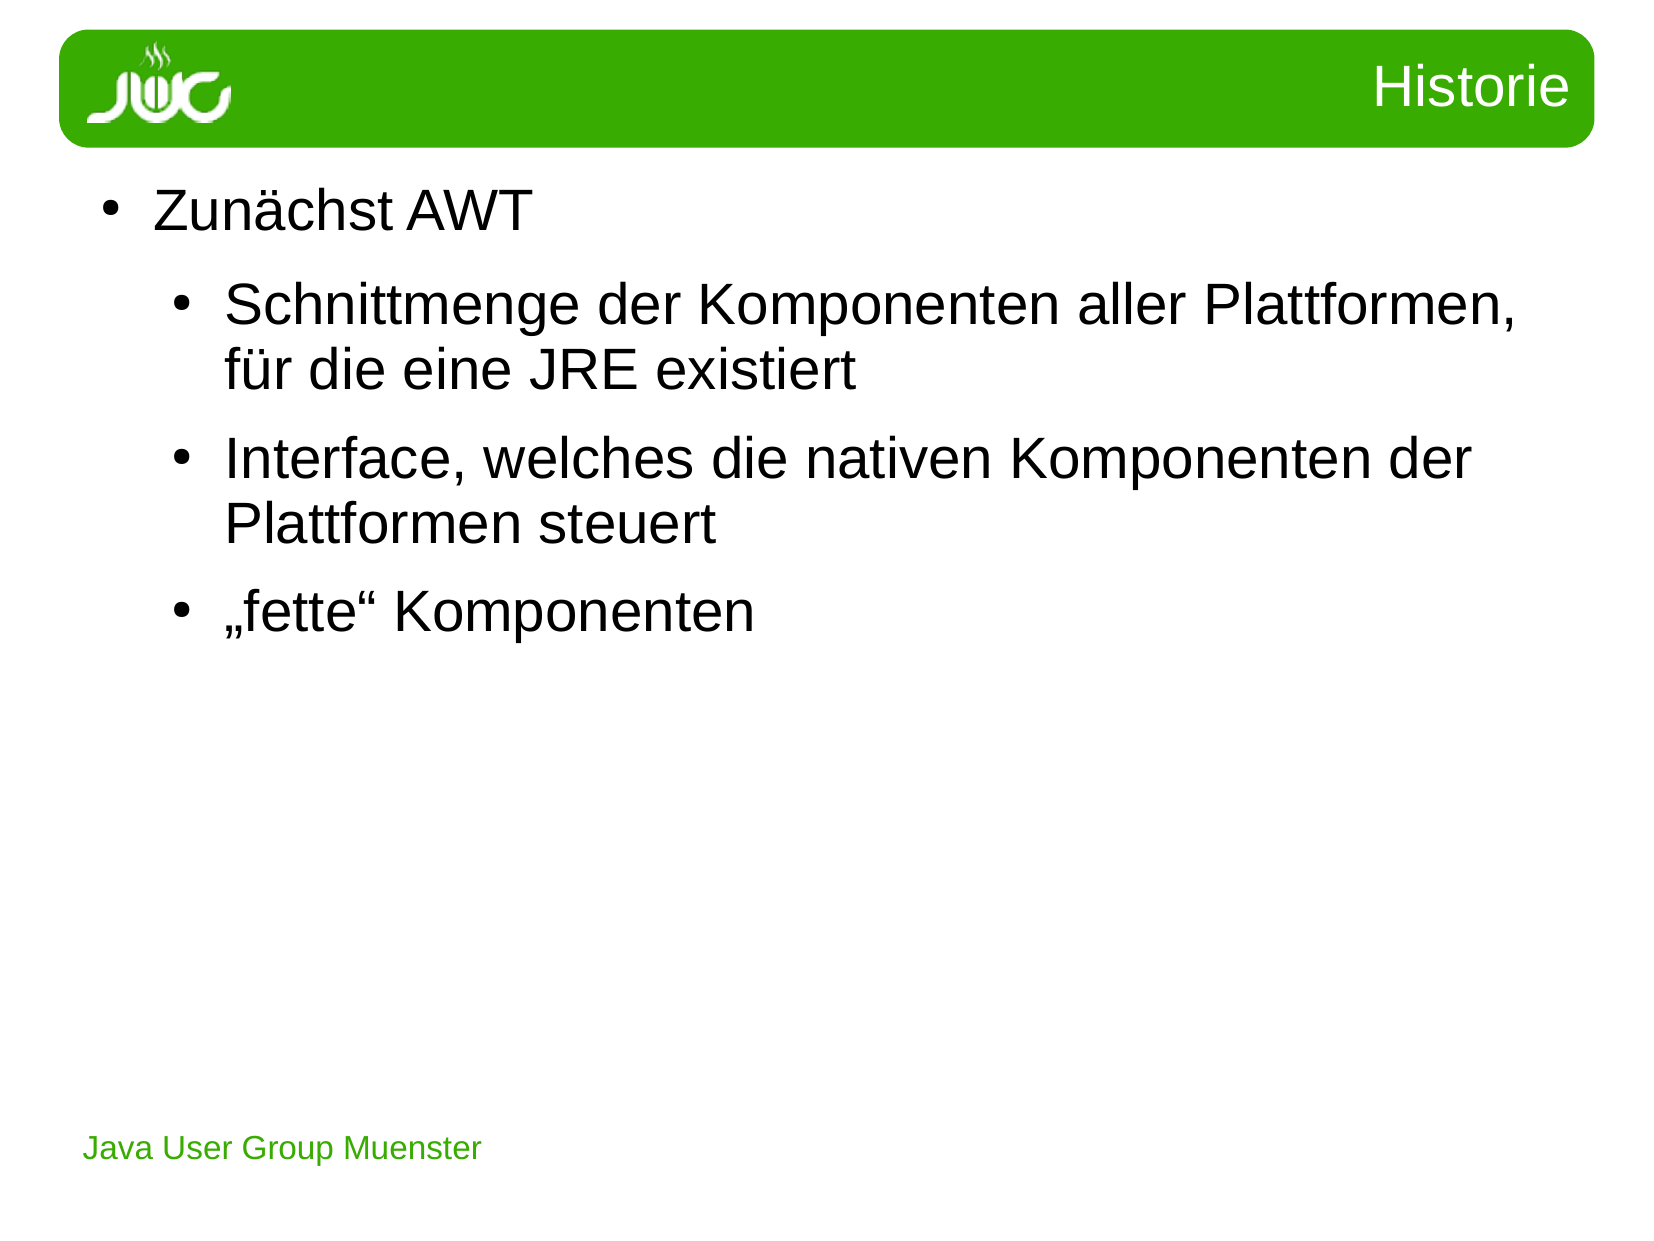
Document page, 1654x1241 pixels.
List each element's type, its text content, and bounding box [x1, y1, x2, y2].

picture [87, 41, 231, 123]
title Historie [265, 37, 1571, 136]
list Zunächst AWT Schnittmenge der Komponenten aller Plattformen, für die eine JRE existiert Interface, welches die nativen Komponenten der Plattformen steuert „fette“ Komponenten [82, 177, 1571, 996]
